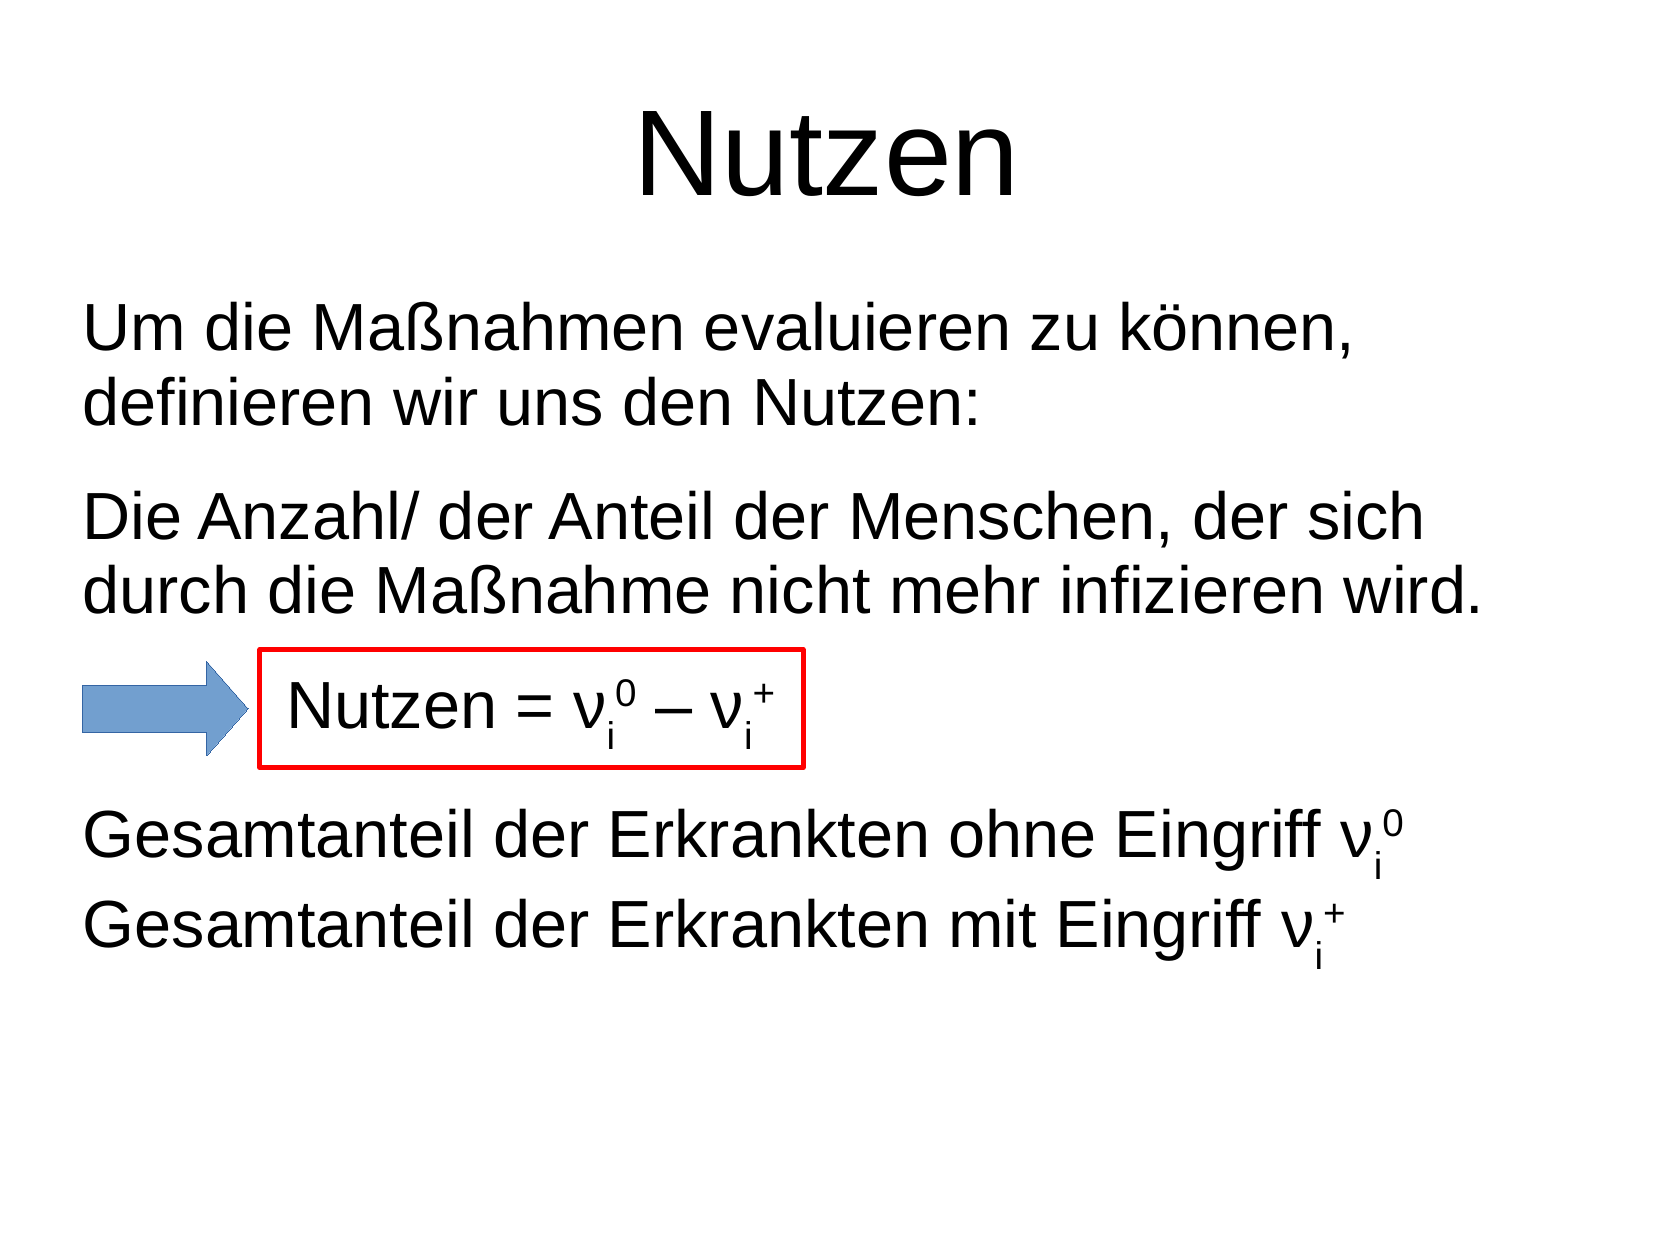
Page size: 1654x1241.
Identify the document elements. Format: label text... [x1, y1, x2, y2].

text_box [259, 649, 804, 768]
list Um die Maßnahmen evaluieren zu können, definieren wir uns den Nutzen: Die Anzahl/ der Anteil der Menschen, der sich durch die Maßnahme nicht mehr infizieren wird. Nutzen = νi0 – νi+ Gesamtanteil der Erkrankten ohne Eingriff νi0 Gesamtanteil der Erkrankten mit Eingriff νi+ [82, 290, 1571, 1146]
title Nutzen [82, 49, 1571, 257]
text_box [82, 661, 249, 756]
